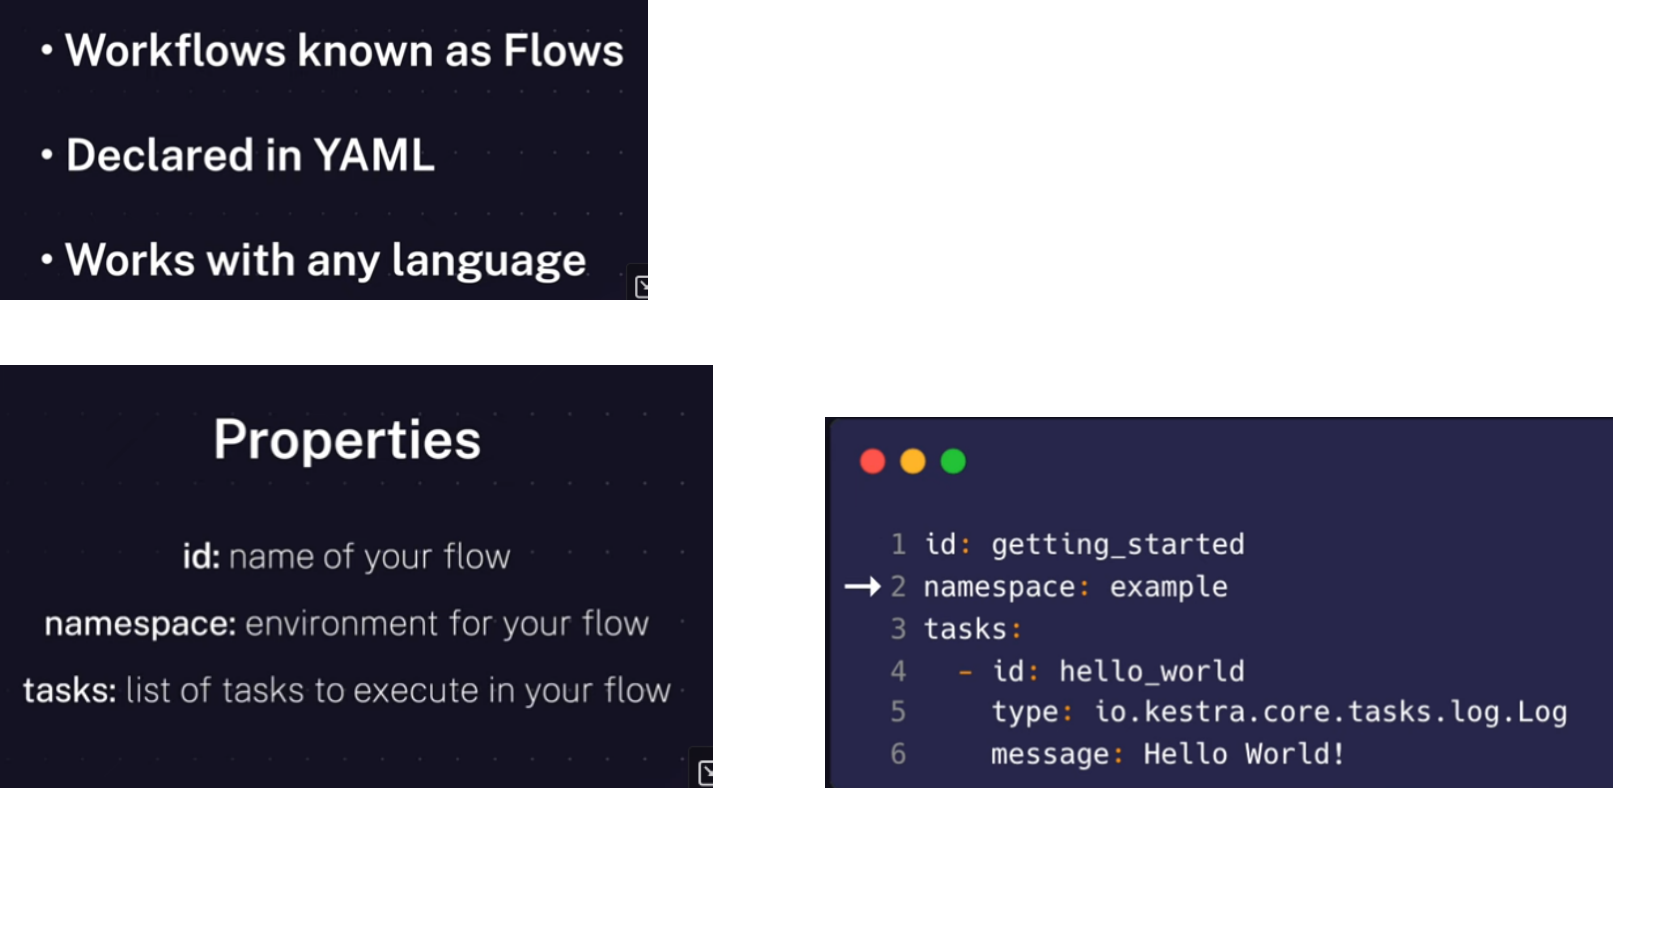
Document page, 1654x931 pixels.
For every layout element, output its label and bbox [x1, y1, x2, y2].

picture [825, 417, 1613, 788]
picture [0, 365, 713, 788]
picture [0, 0, 648, 301]
